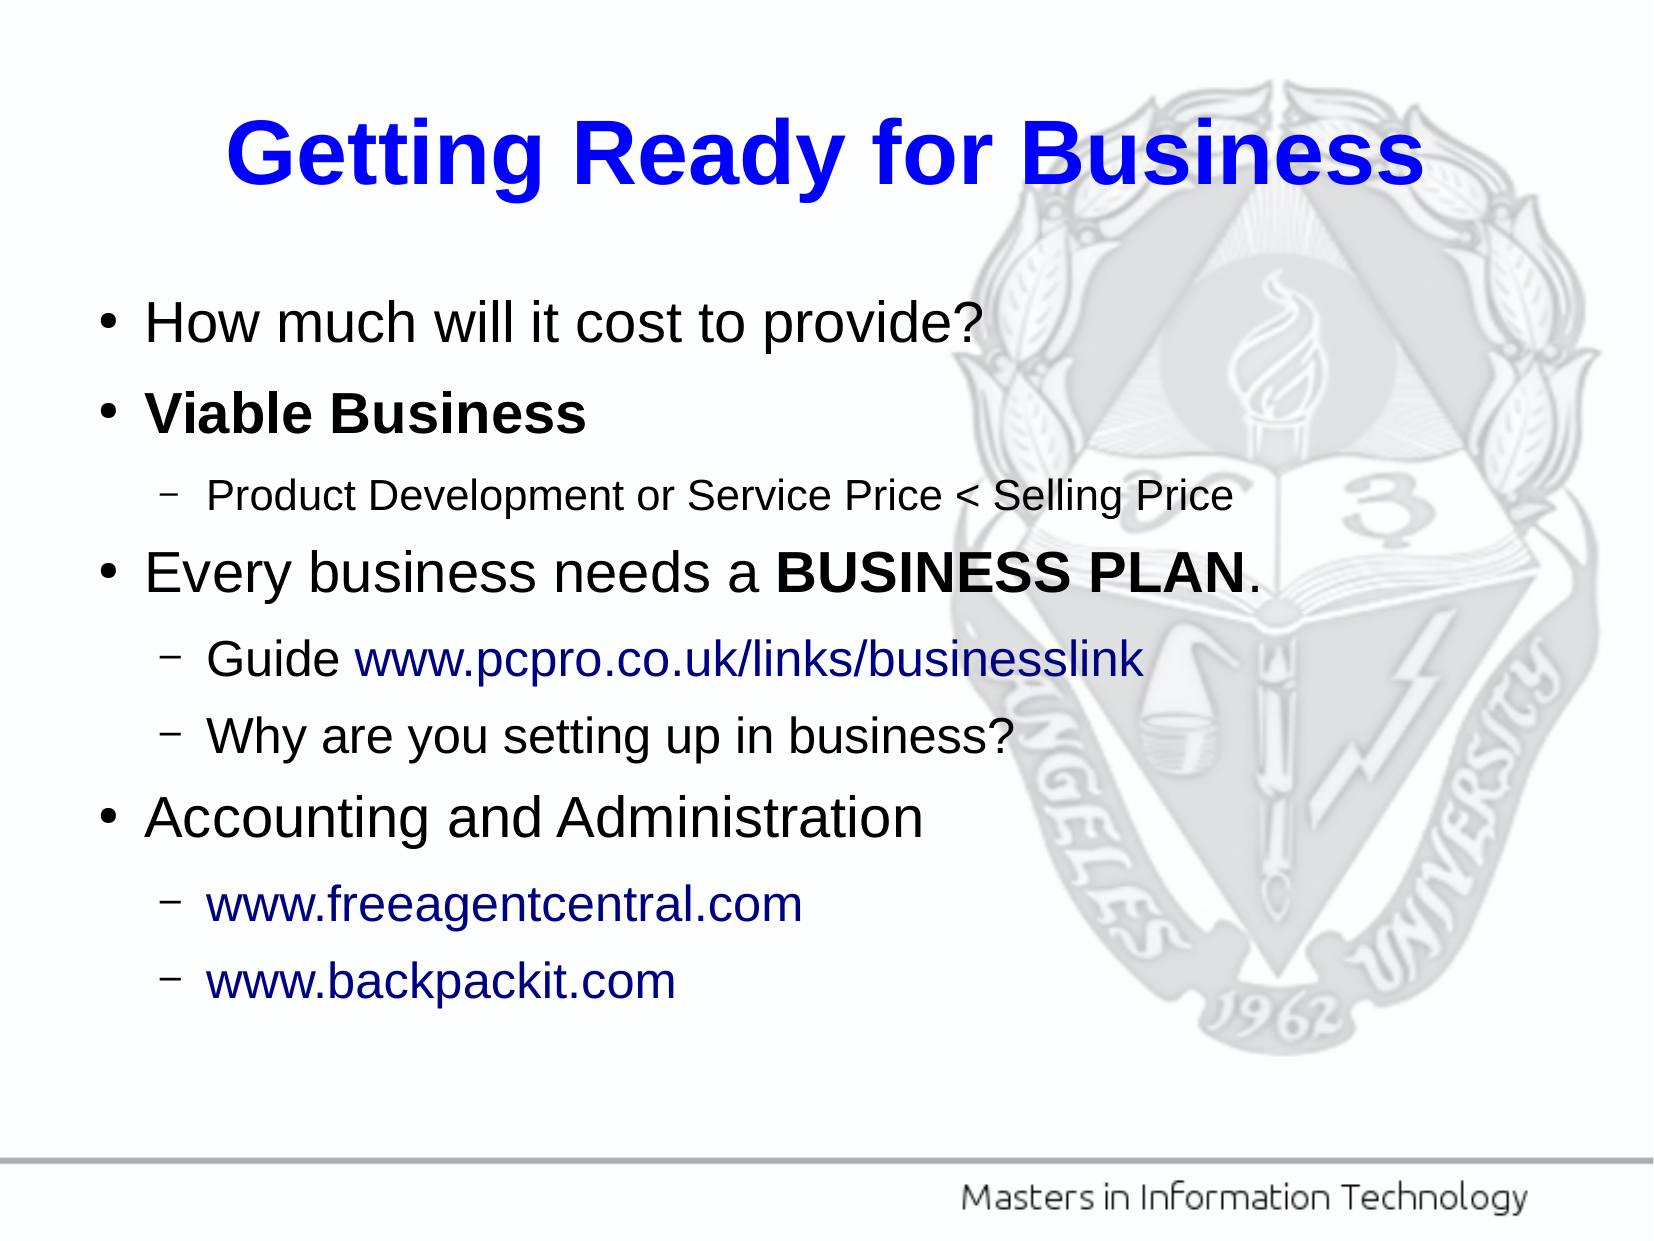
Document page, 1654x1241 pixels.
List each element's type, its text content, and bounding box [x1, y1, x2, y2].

title Getting Ready for Business [82, 49, 1571, 257]
picture [0, 0, 1654, 1241]
list How much will it cost to provide? Viable Business Product Development or Service Price < Selling Price Every business needs a BUSINESS PLAN. Guide www.pcpro.co.uk/links/businesslink Why are you setting up in business? Accounting and Administration www.freeagentcentral.com www.backpackit.com [82, 290, 1571, 1010]
